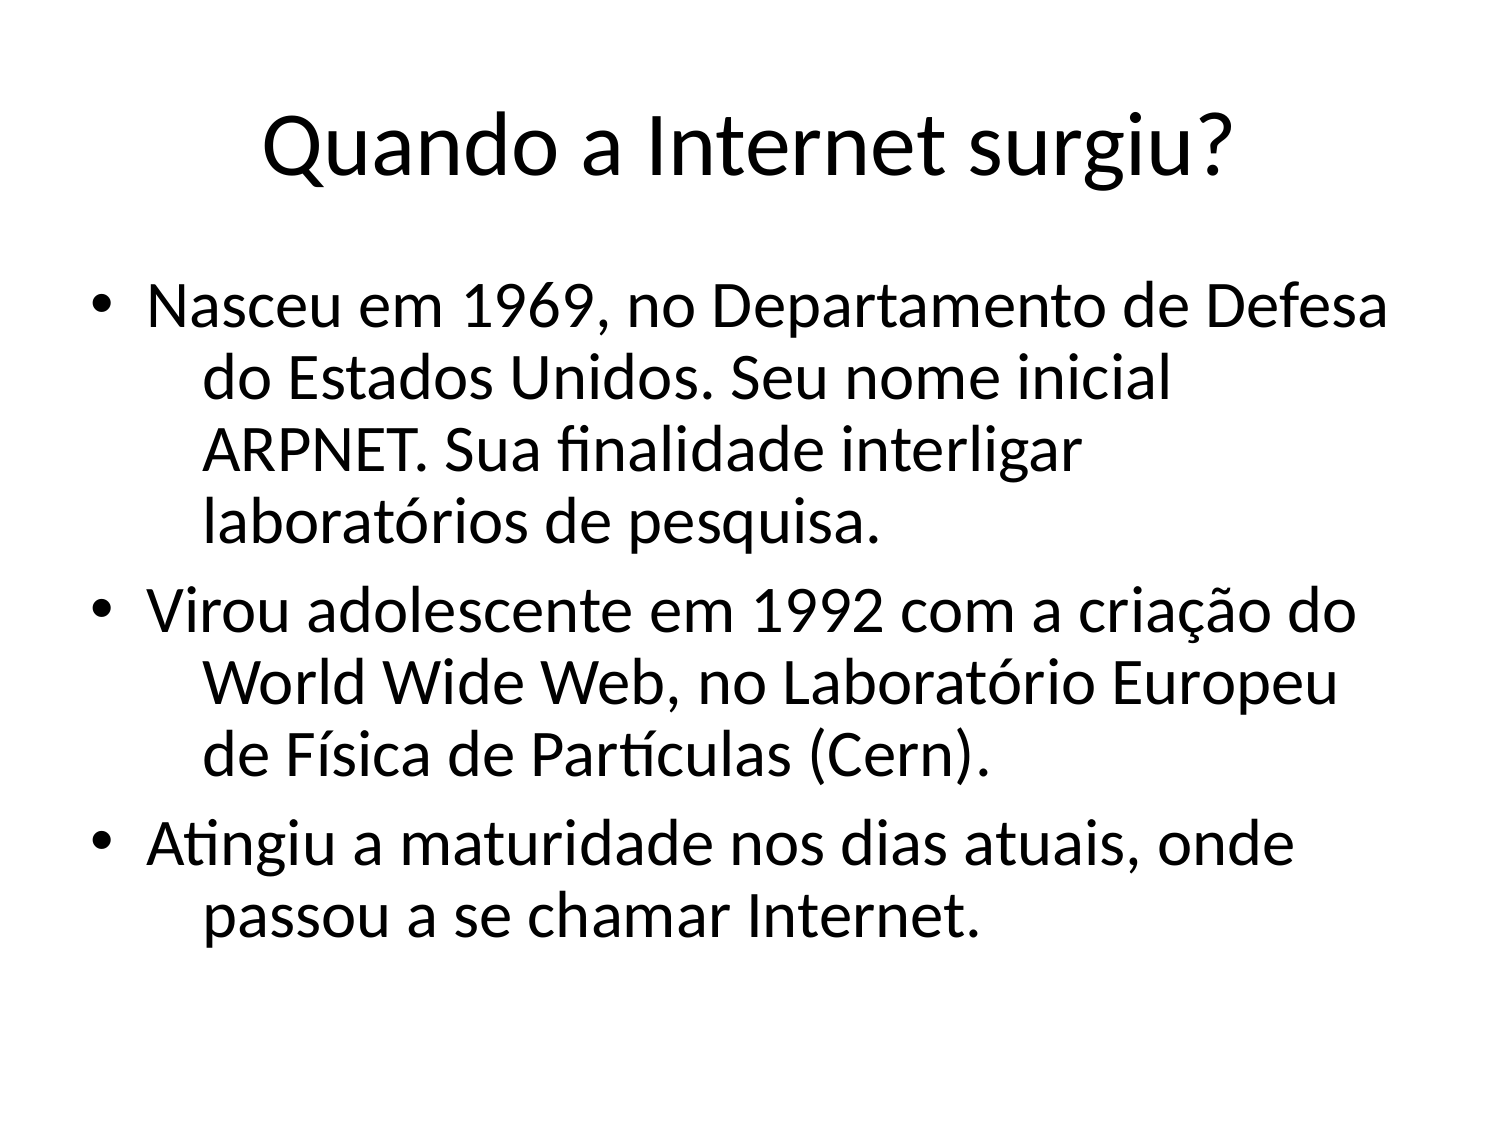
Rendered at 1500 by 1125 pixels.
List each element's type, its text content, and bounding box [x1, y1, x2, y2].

title Quando a Internet surgiu? [75, 45, 1426, 233]
list Nasceu em 1969, no Departamento de Defesa do Estados Unidos. Seu nome inicial ARPNET. Sua finalidade interligar laboratórios de pesquisa. Virou adolescente em 1992 com a criação do World Wide Web, no Laboratório Europeu de Física de Partículas (Cern). Atingiu a maturidade nos dias atuais, onde passou a se chamar Internet. [75, 262, 1426, 1005]
